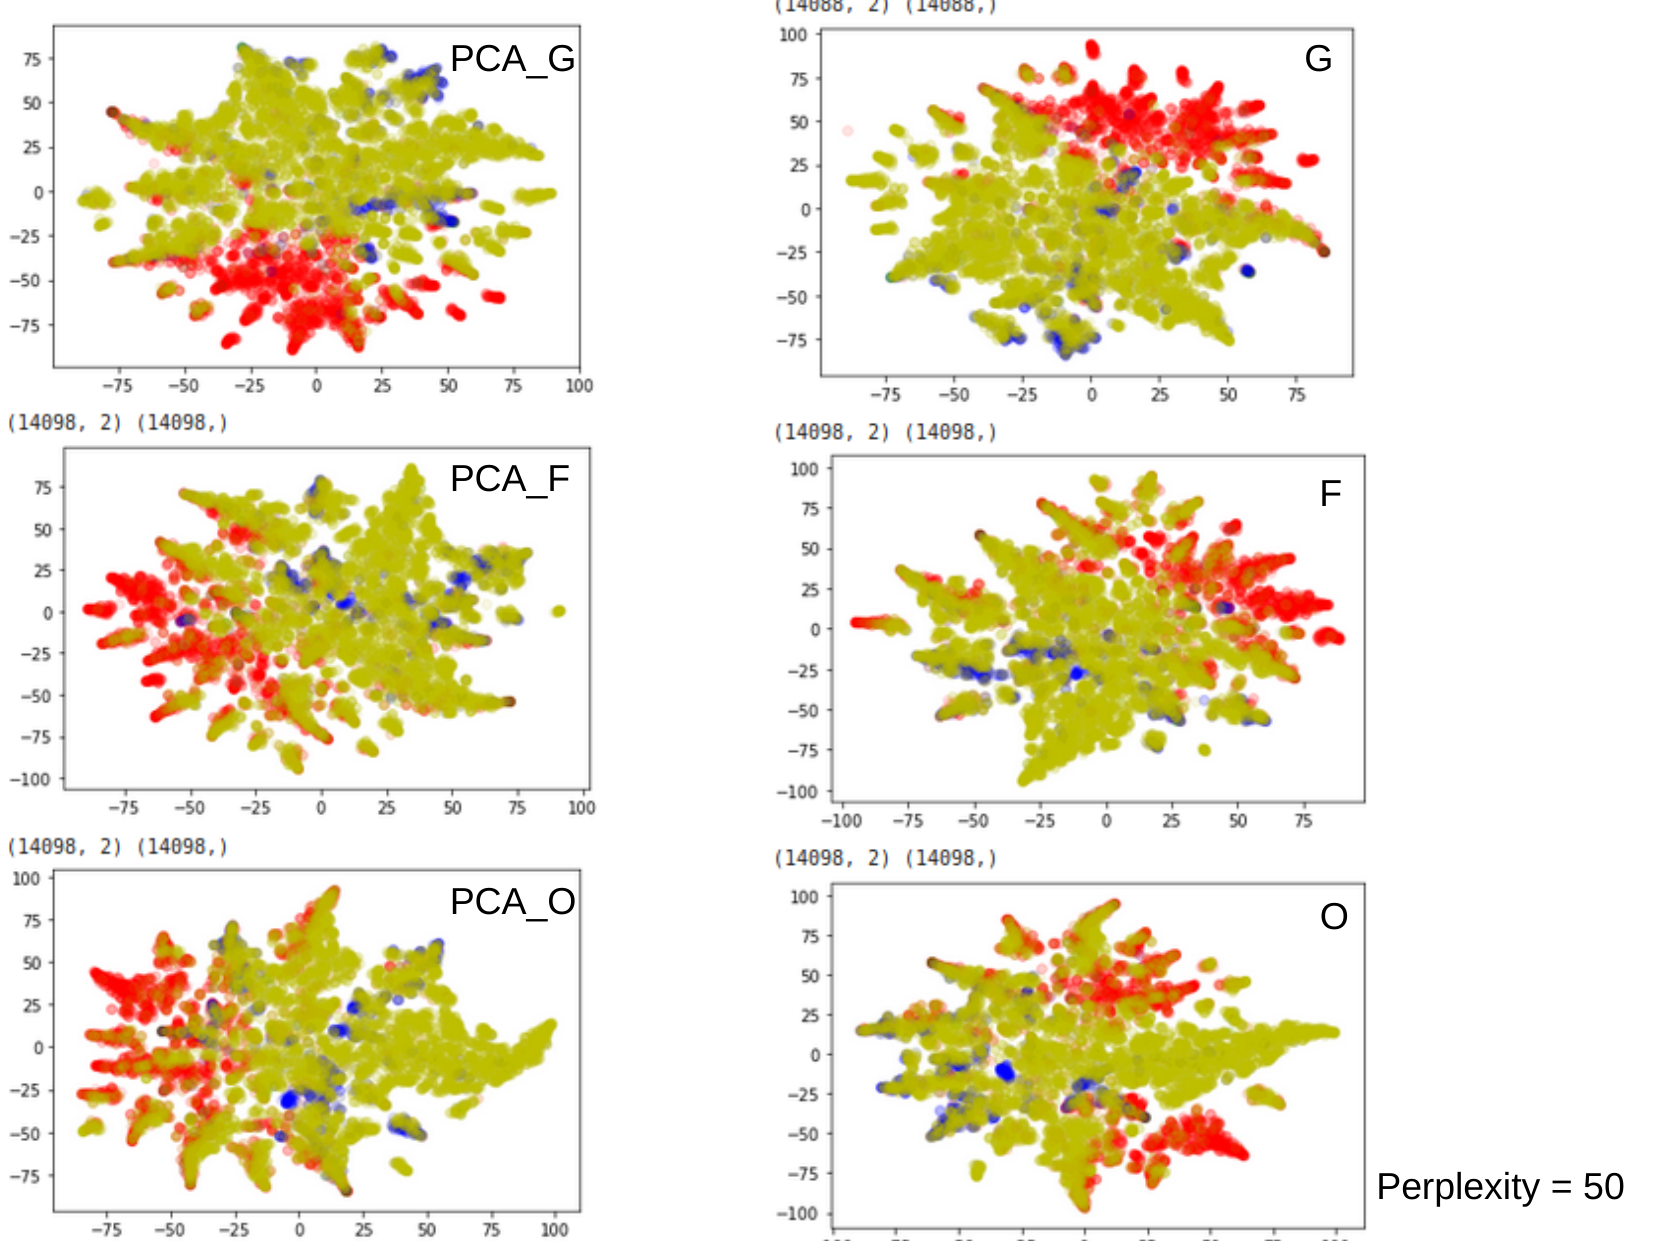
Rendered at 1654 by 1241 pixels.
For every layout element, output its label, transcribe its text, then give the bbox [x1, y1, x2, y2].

text_box G [1289, 30, 1456, 87]
text_box PCA_F [435, 450, 601, 507]
text_box F [1304, 465, 1471, 522]
text_box PCA_O [435, 873, 601, 931]
picture [8, 14, 601, 1241]
text_box PCA_G [435, 30, 601, 87]
text_box Perplexity = 50 [1361, 1158, 1654, 1216]
picture [755, 0, 1396, 1241]
text_box O [1305, 888, 1471, 946]
